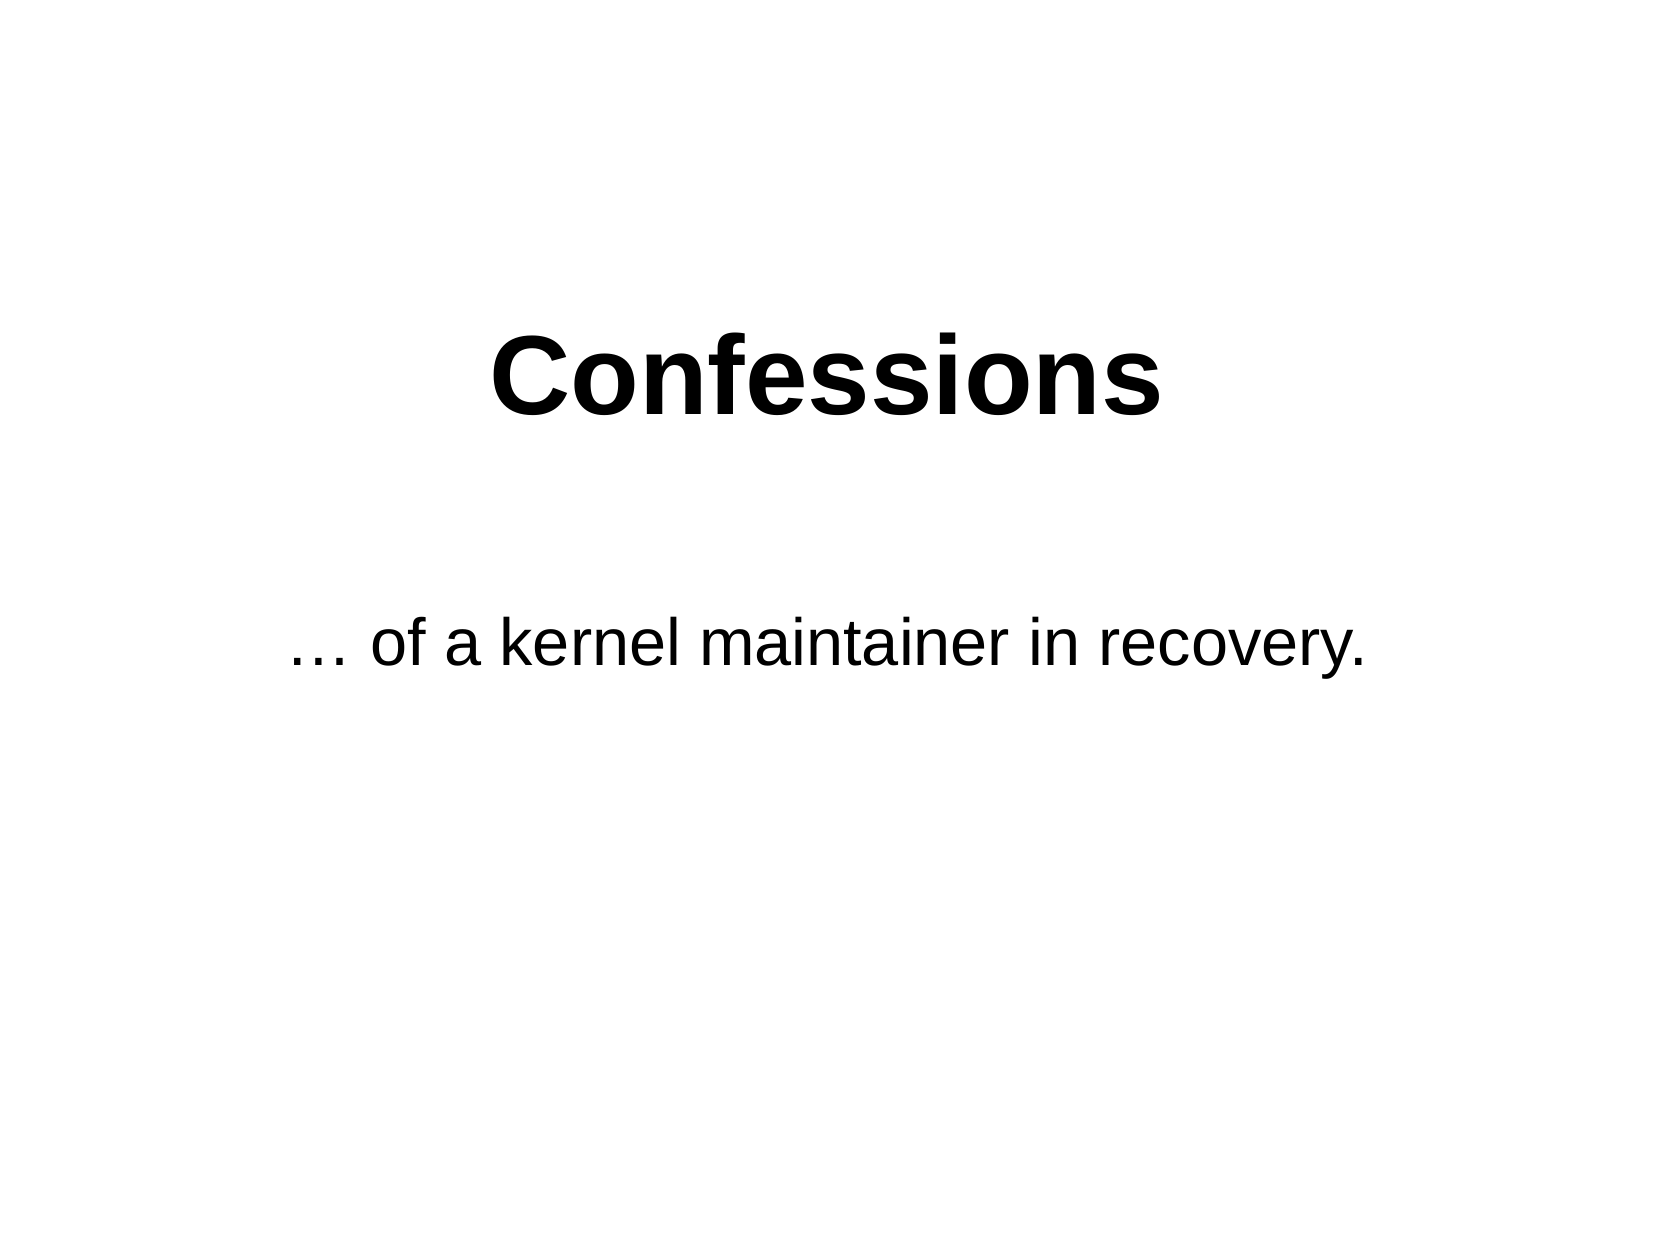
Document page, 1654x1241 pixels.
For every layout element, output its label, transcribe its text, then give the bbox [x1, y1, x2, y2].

subtitle … of a kernel maintainer in recovery. [82, 516, 1571, 768]
title Confessions [82, 271, 1571, 479]
